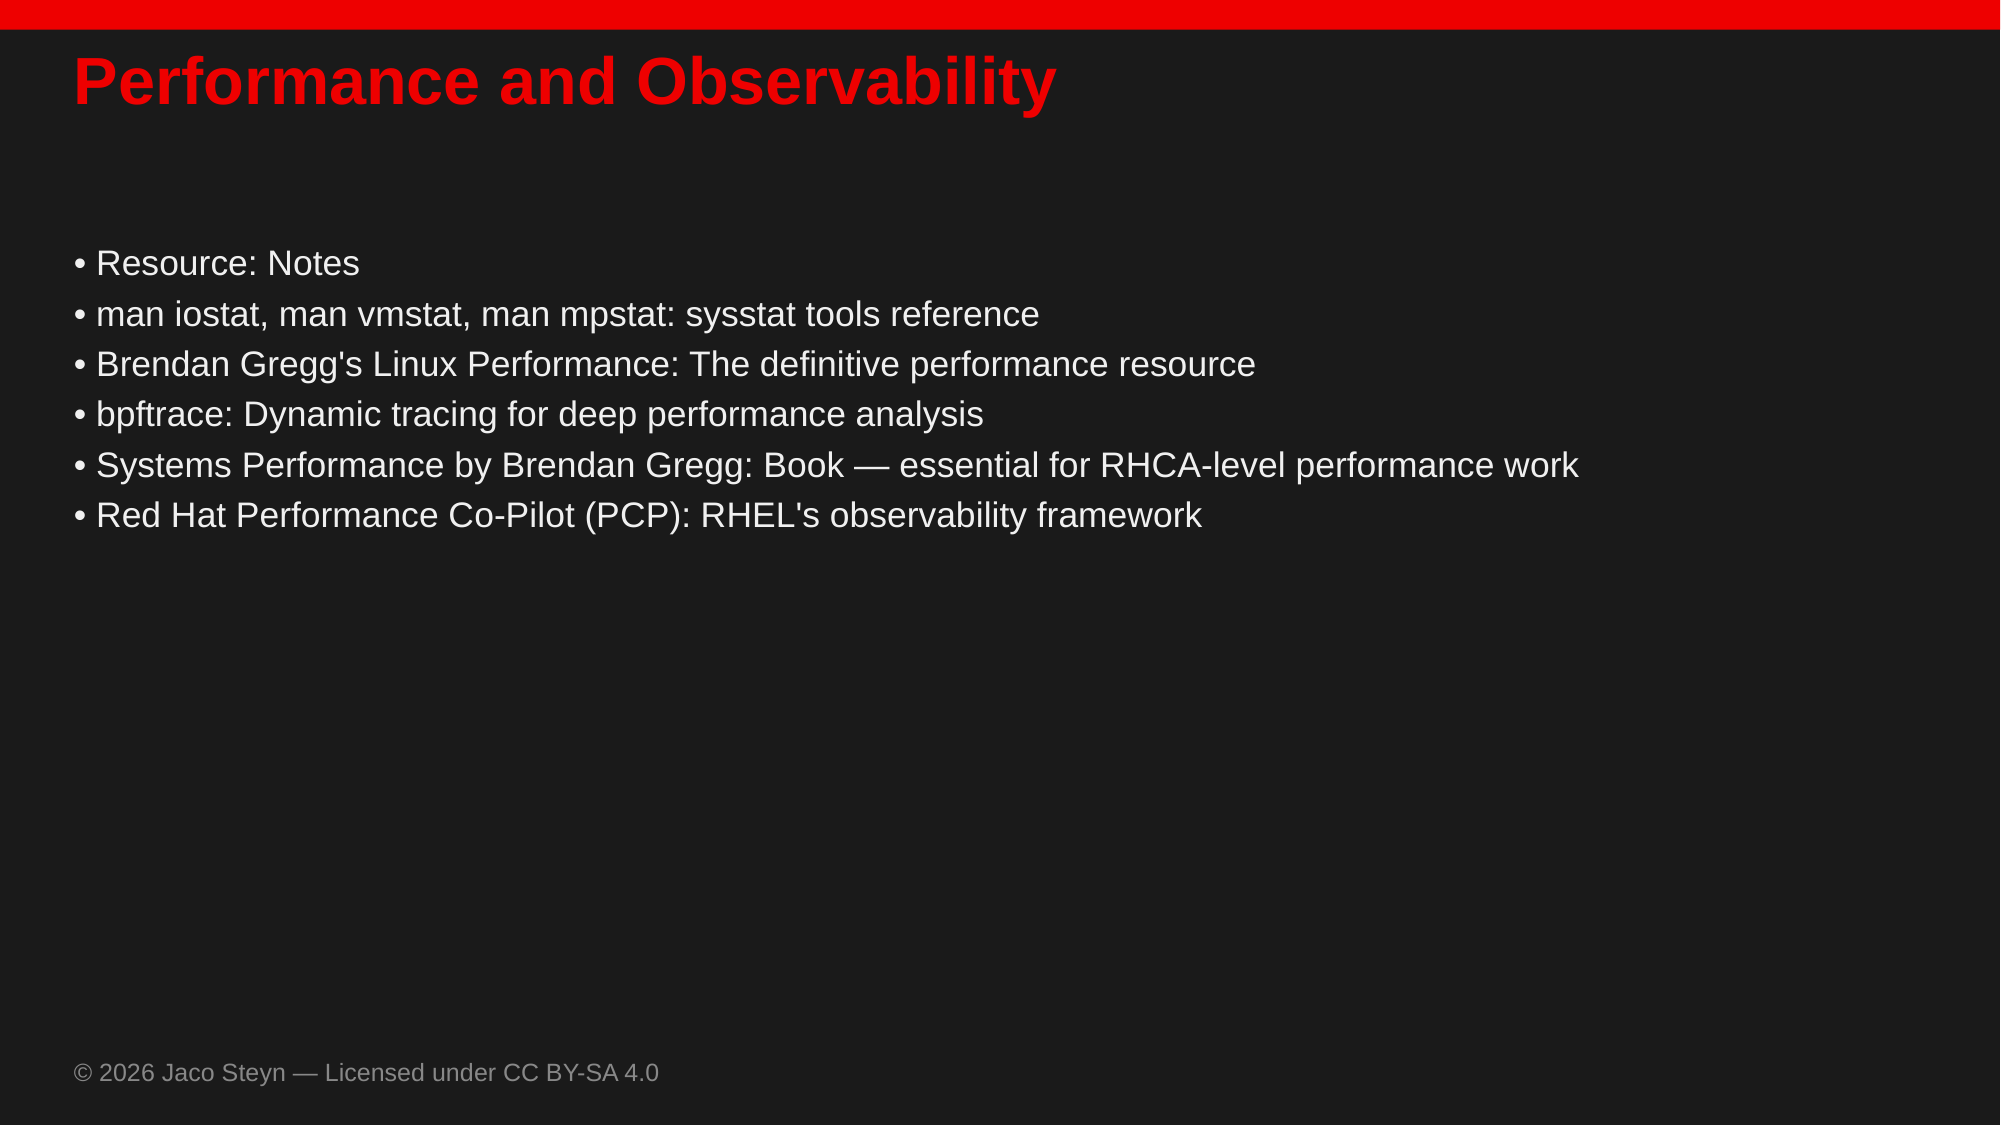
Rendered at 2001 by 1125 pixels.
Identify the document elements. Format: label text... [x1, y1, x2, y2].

text_box © 2026 Jaco Steyn — Licensed under CC BY-SA 4.0 [59, 1051, 1942, 1093]
text_box Performance and Observability [59, 36, 1942, 208]
text_box • Resource: Notes • man iostat, man vmstat, man mpstat: sysstat tools reference • Brendan Gregg's Linux Performance: The definitive performance resource • bpftrace: Dynamic tracing for deep performance analysis • Systems Performance by Brendan Gregg: Book — essential for RHCA-level performance work • Red Hat Performance Co-Pilot (PCP): RHEL's observability framework [59, 236, 1942, 1037]
text_box [0, 0, 2001, 30]
